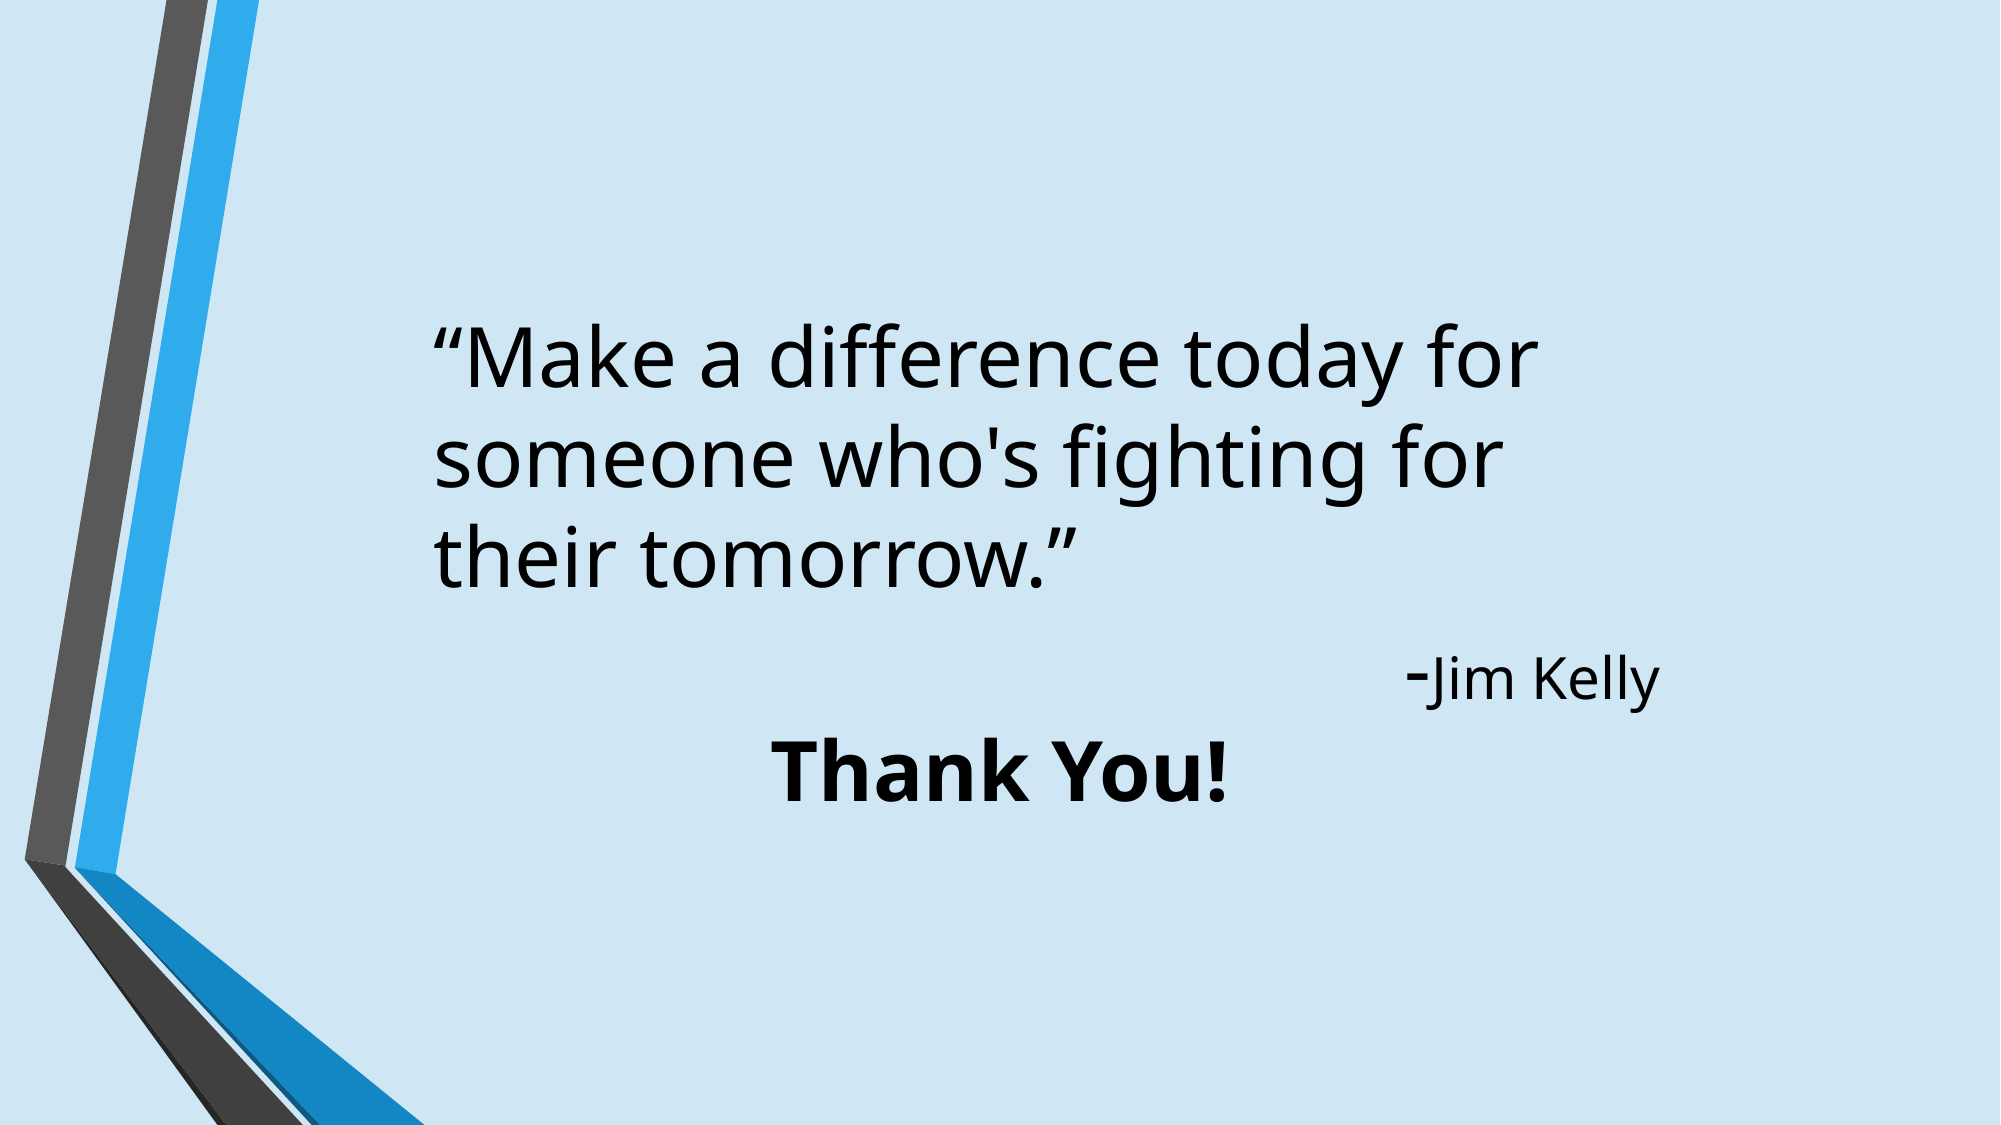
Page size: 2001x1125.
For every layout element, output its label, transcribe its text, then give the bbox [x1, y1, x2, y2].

list “Make a difference today for someone who's fighting for their tomorrow.” -Jim Kelly [418, 296, 1676, 666]
text_box Thank You! [717, 710, 1283, 826]
